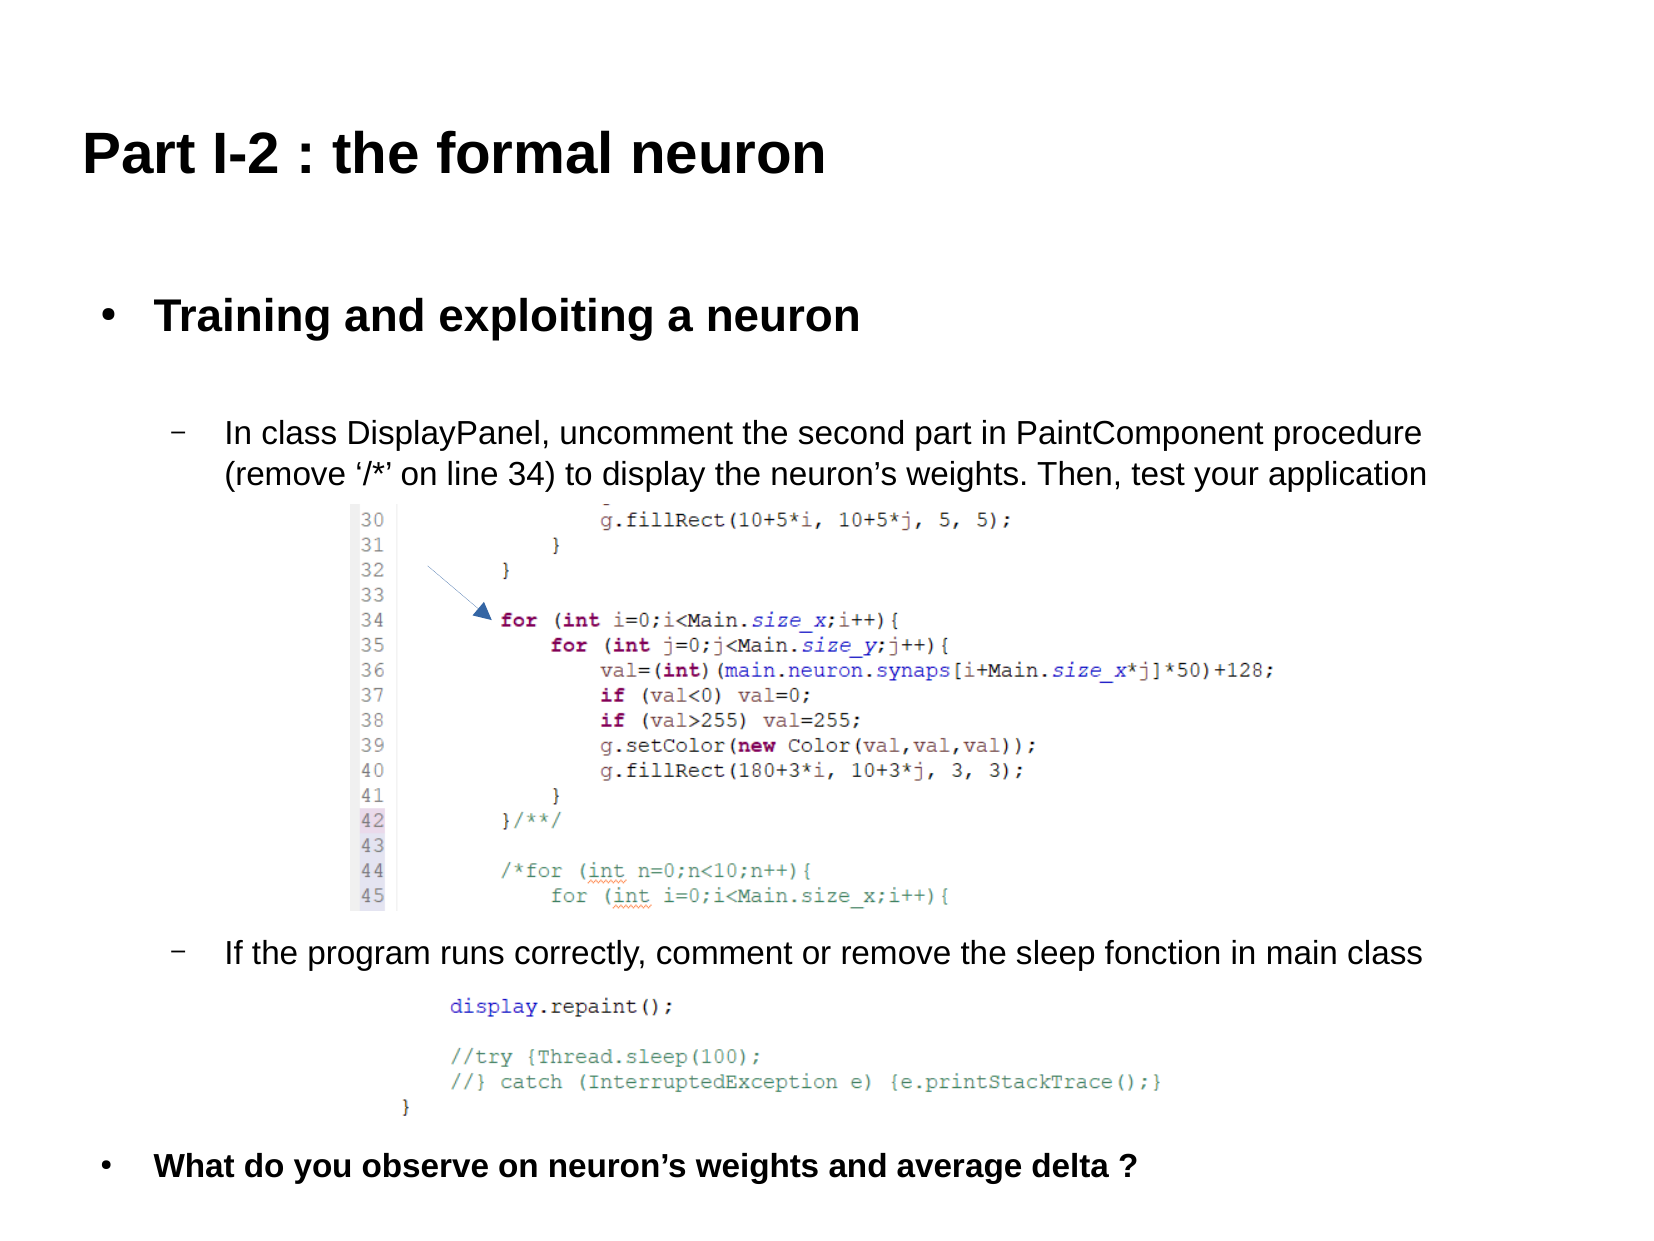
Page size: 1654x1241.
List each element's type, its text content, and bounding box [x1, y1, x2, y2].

picture [350, 504, 1324, 911]
picture [365, 979, 1191, 1136]
title Part I-2 : the formal neuron [82, 49, 1571, 257]
list Training and exploiting a neuron In class DisplayPanel, uncomment the second part in PaintComponent procedure (remove ‘/*’ on line 34) to display the neuron’s weights. Then, test your application If the program runs correctly, comment or remove the sleep fonction in main class What do you observe on neuron’s weights and average delta ? [82, 290, 1617, 1241]
